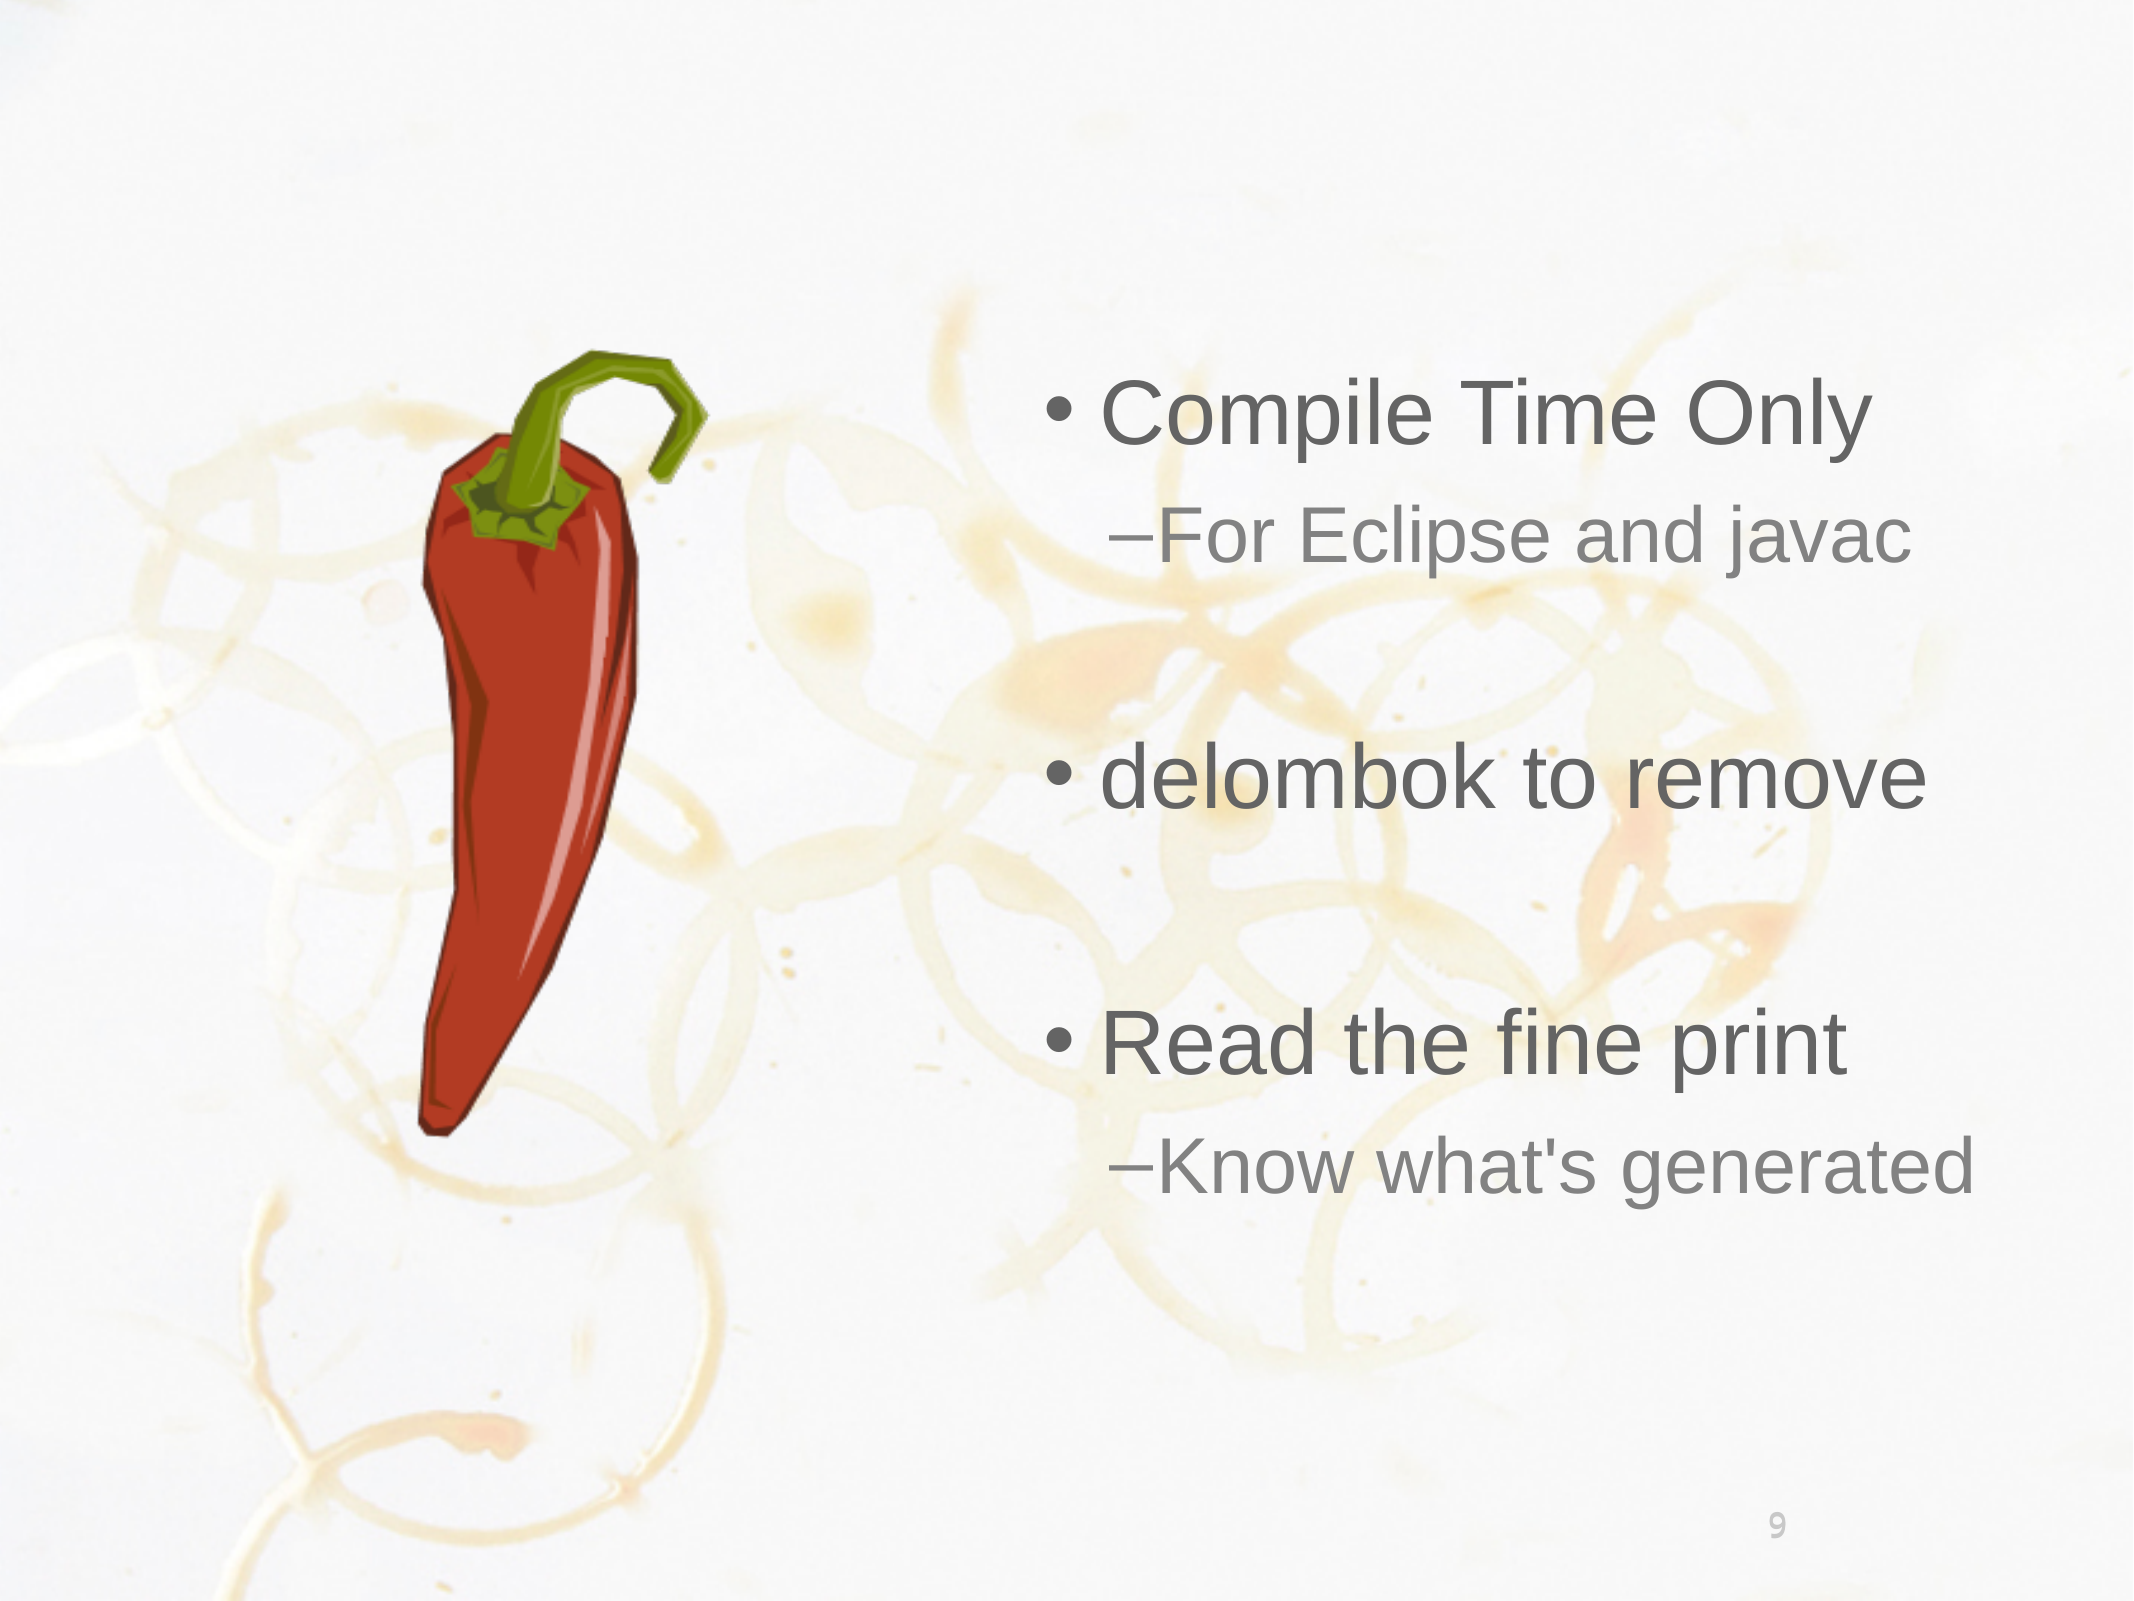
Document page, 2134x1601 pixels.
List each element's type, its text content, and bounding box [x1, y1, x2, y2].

list Compile Time Only For Eclipse and javac delombok to remove Read the fine print Know what's generated [1028, 211, 2031, 1390]
picture [0, 0, 2134, 1601]
text_box <number> [1747, 1497, 1809, 1554]
